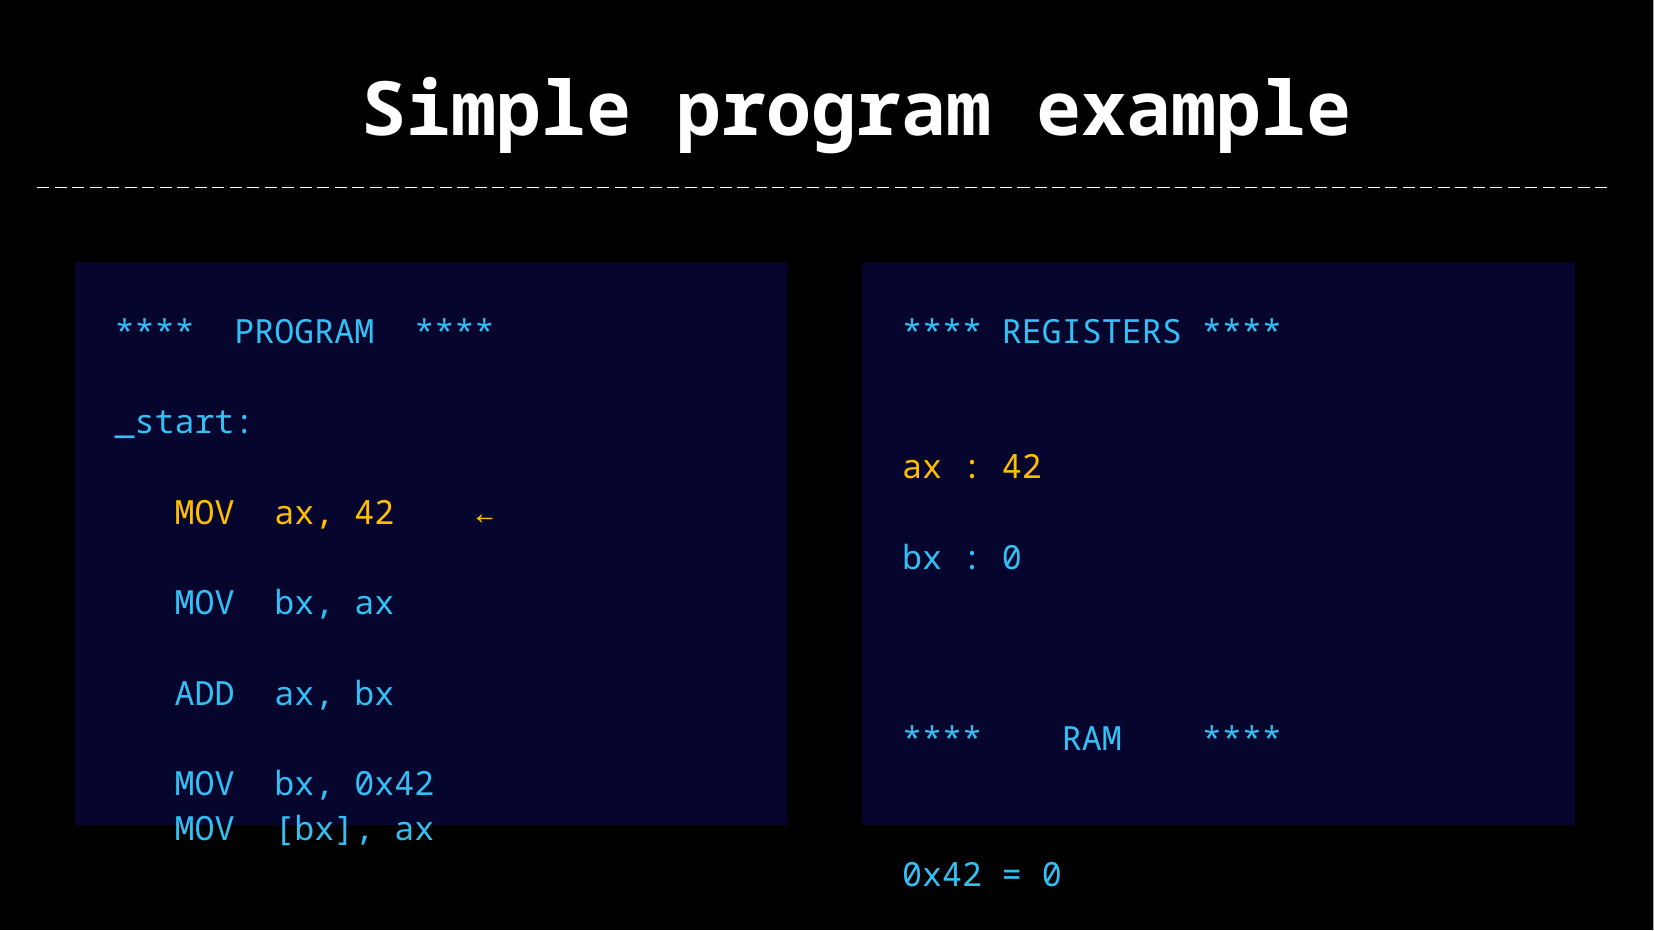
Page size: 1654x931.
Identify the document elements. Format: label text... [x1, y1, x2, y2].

title Simple program example [112, 24, 1601, 188]
text_box [199, 819, 209, 825]
text_box [862, 262, 1575, 825]
subtitle **** REGISTERS **** ax : 42 bx : 0 **** RAM **** 0x42 = 0 [902, 262, 1536, 802]
text_box [74, 262, 788, 825]
text_box **** PROGRAM **** _start: MOV ax, 42 ← MOV bx, ax ADD ax, bx MOV bx, 0x42 MOV [bx], ax [114, 262, 748, 802]
